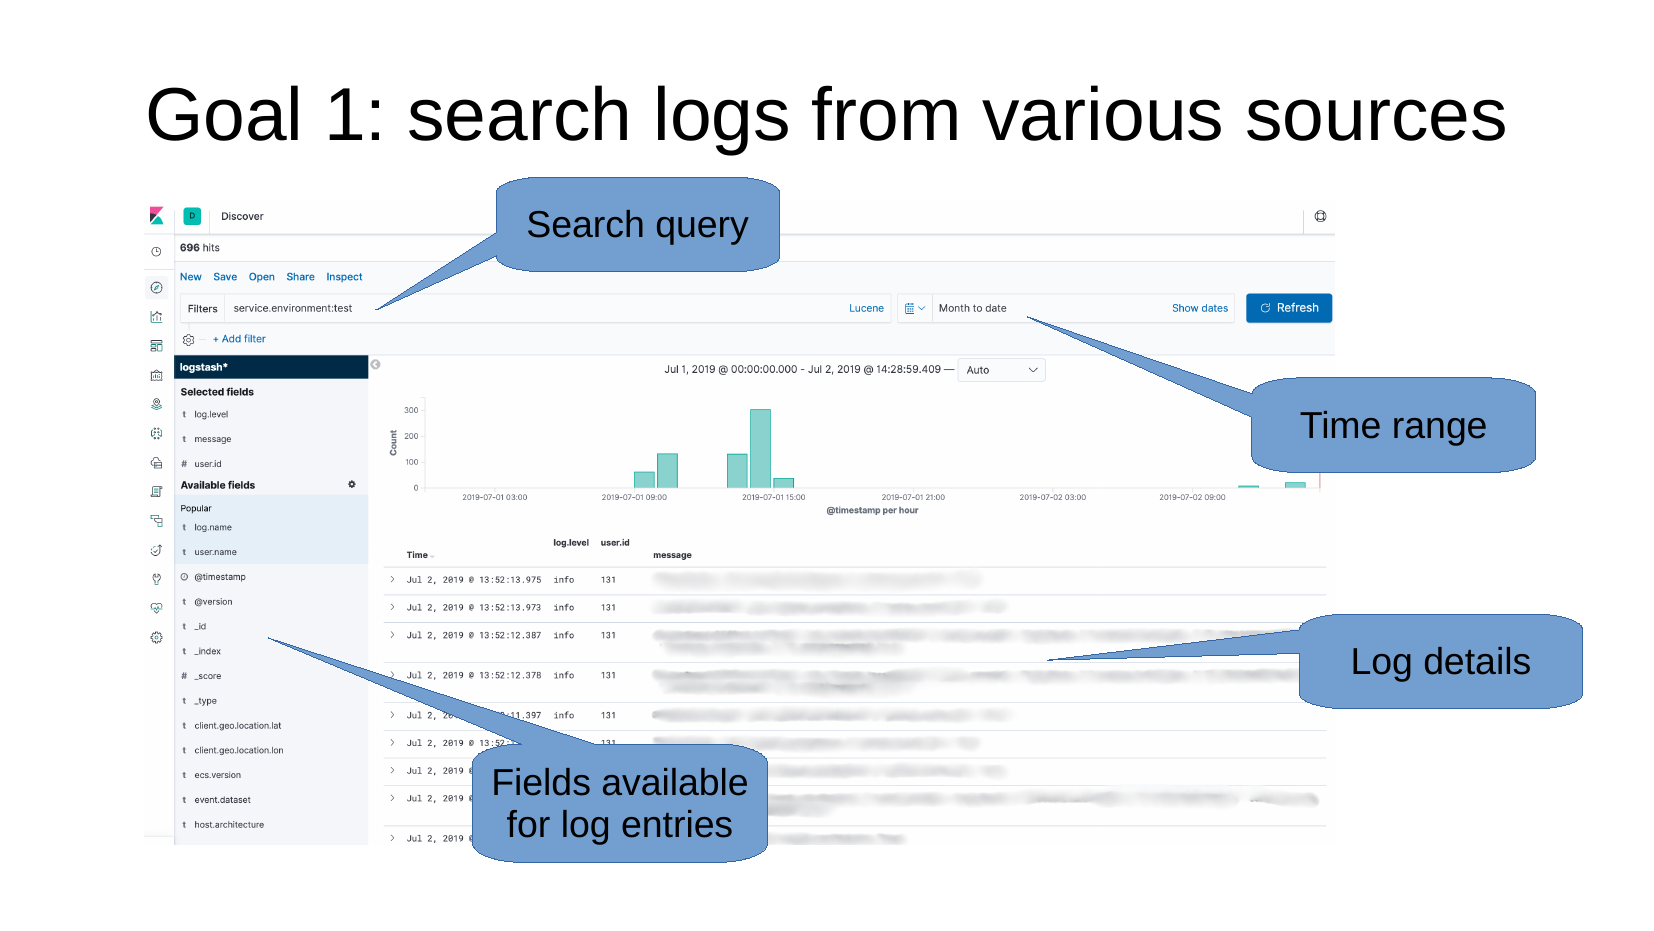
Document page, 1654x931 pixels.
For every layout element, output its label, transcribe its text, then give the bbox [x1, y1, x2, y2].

text_box Search query [375, 177, 780, 310]
text_box Fields available for log entries [268, 637, 768, 863]
text_box Time range [1027, 316, 1536, 473]
picture [144, 200, 1335, 845]
text_box Log details [1047, 614, 1583, 709]
title Goal 1: search logs from various sources [82, 37, 1571, 193]
